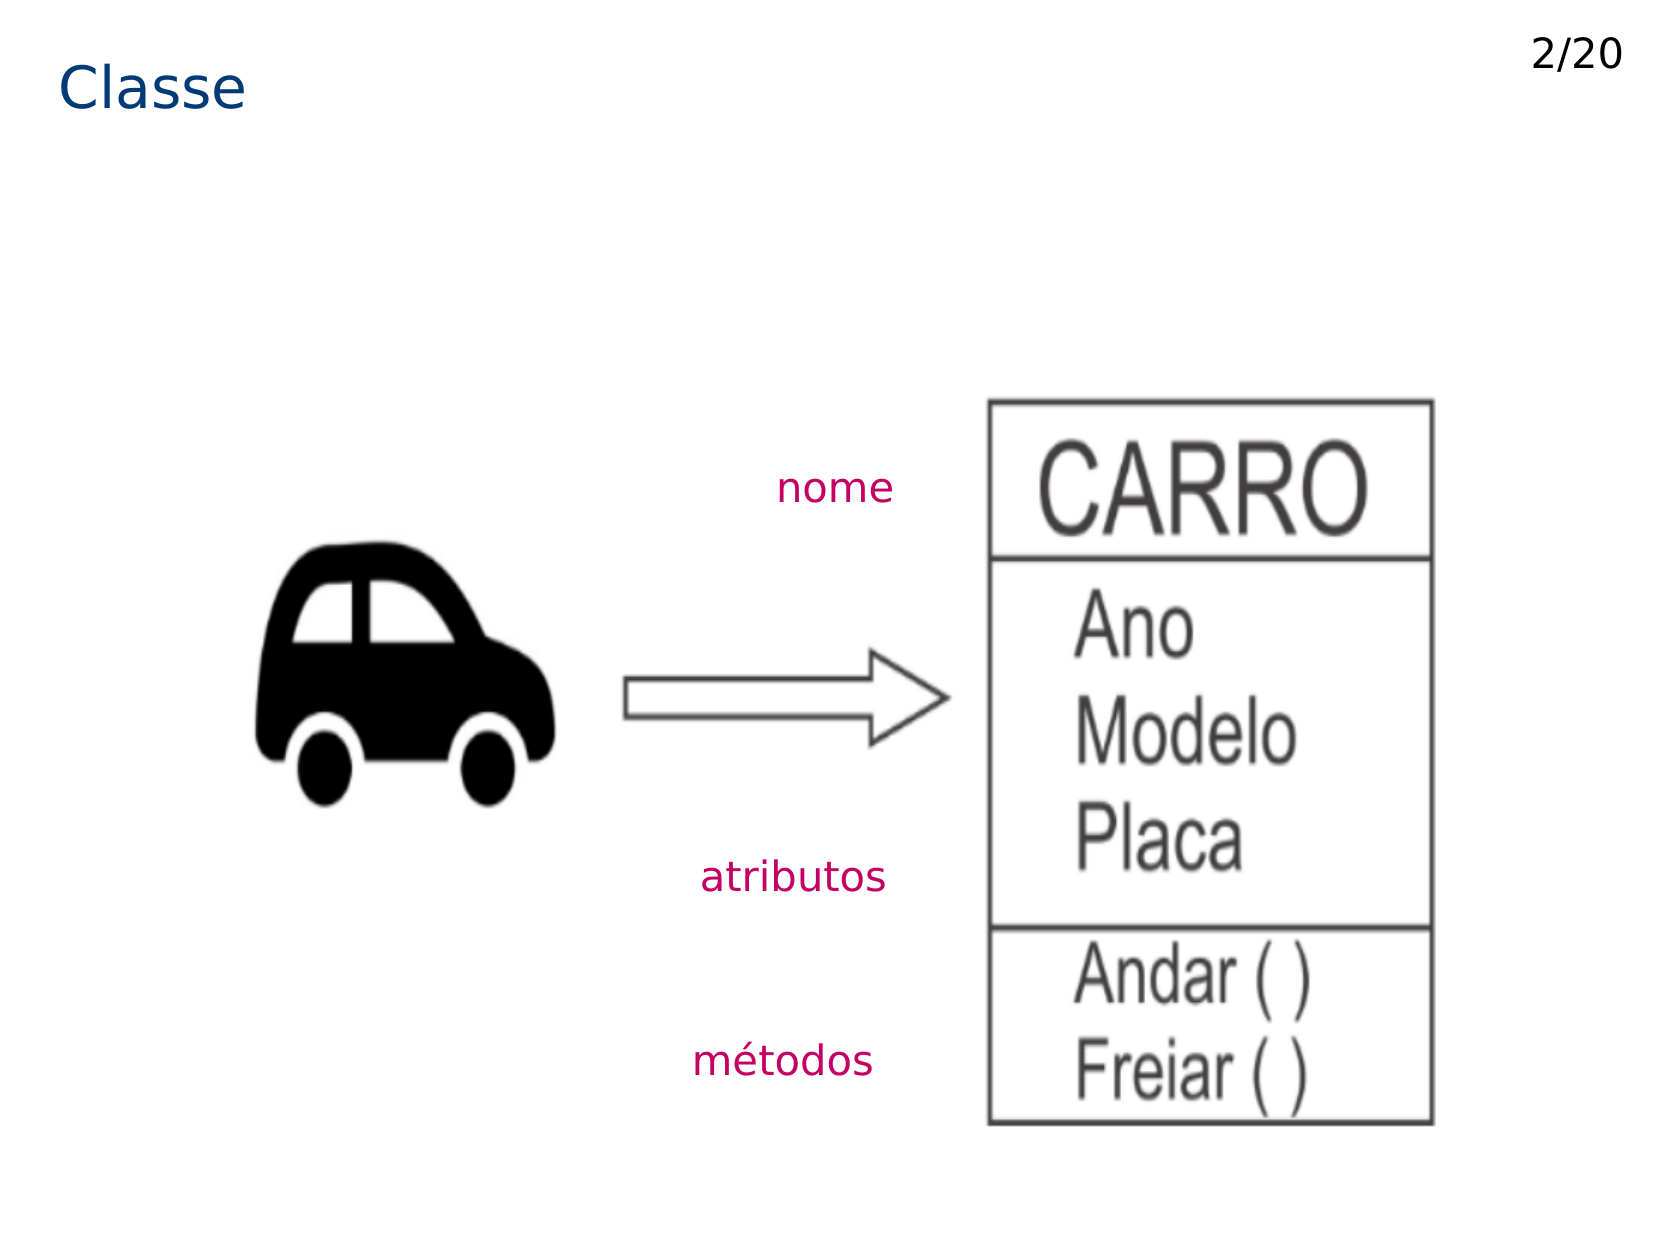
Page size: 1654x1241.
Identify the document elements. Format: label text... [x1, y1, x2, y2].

text_box métodos [677, 1029, 889, 1093]
picture [228, 368, 1445, 1139]
text_box nome [761, 456, 910, 520]
title Classe [59, 29, 1506, 148]
text_box atributos [685, 845, 903, 909]
